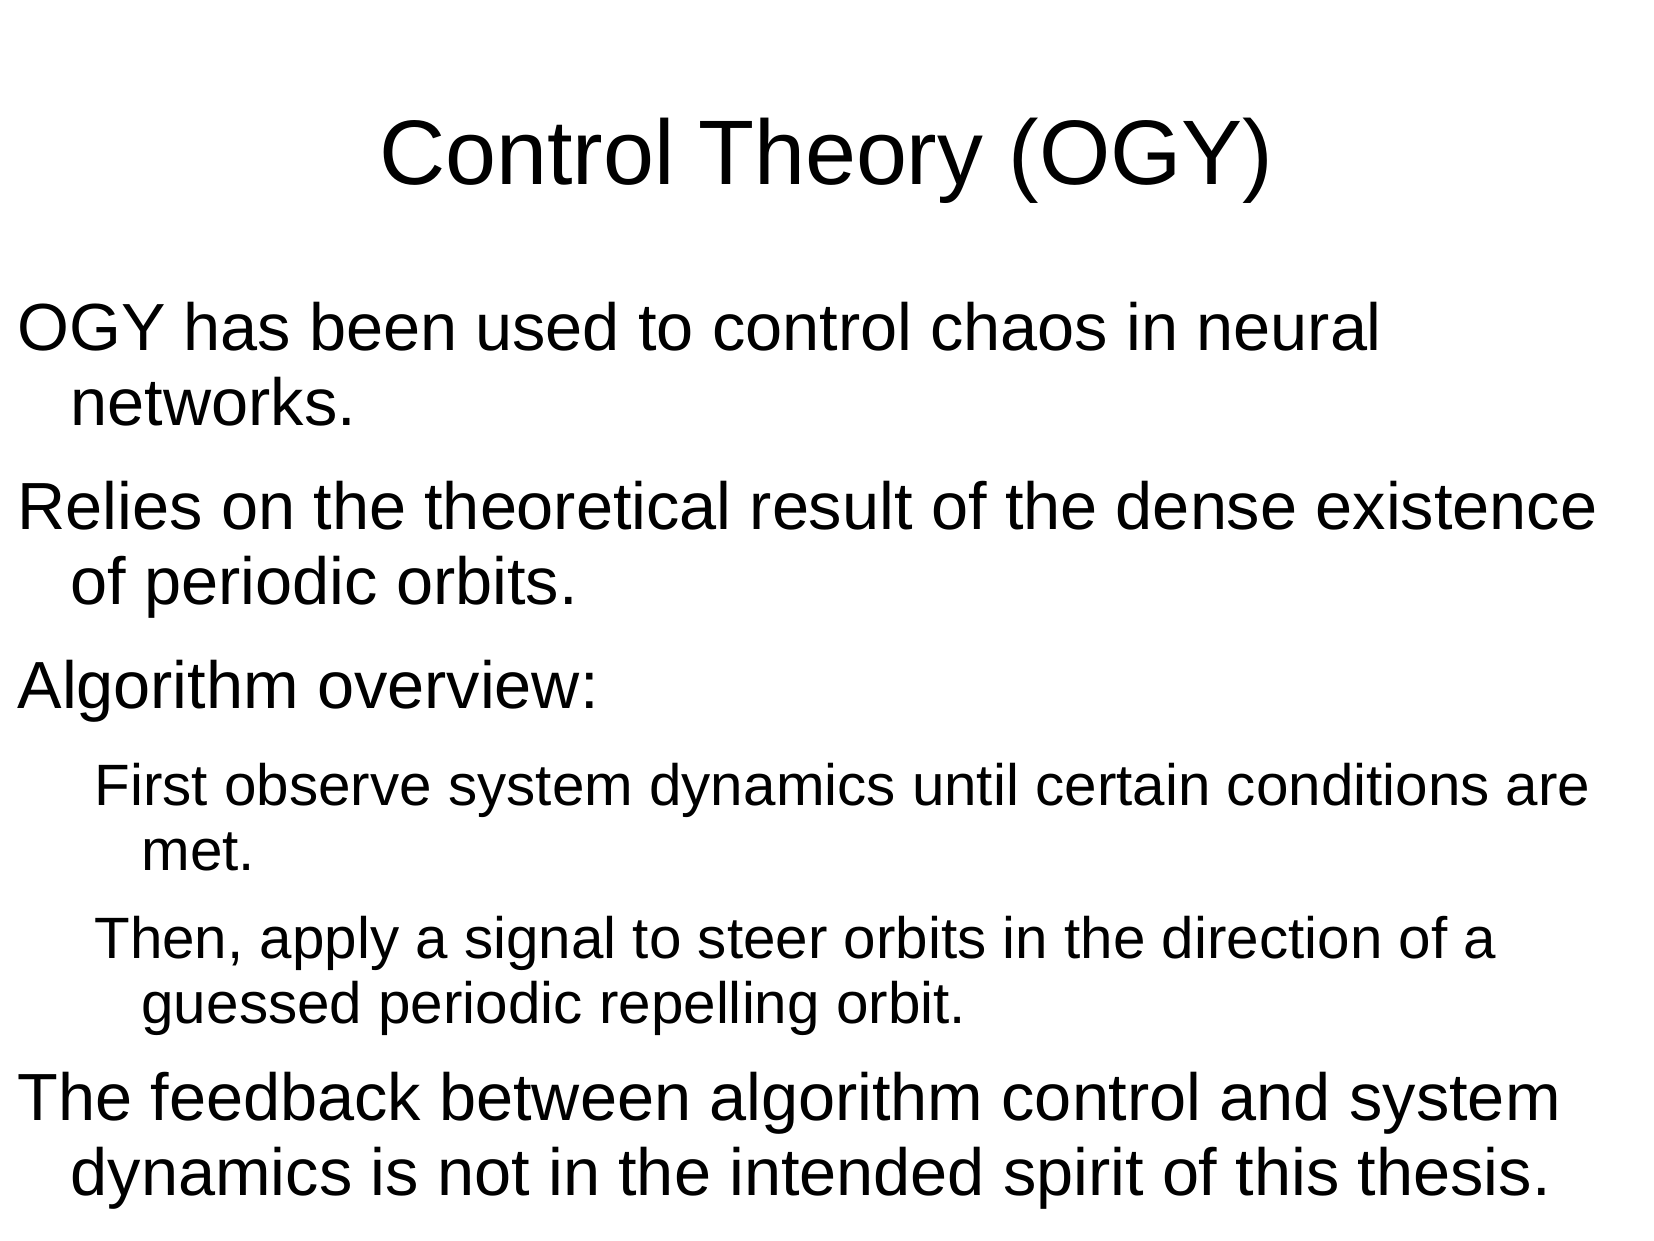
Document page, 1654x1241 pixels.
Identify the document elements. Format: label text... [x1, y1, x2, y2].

list OGY has been used to control chaos in neural networks. Relies on the theoretical result of the dense existence of periodic orbits. Algorithm overview: First observe system dynamics until certain conditions are met. Then, apply a signal to steer orbits in the direction of a guessed periodic repelling orbit. The feedback between algorithm control and system dynamics is not in the intended spirit of this thesis. [0, 290, 1651, 1210]
title Control Theory (OGY) [82, 56, 1571, 250]
